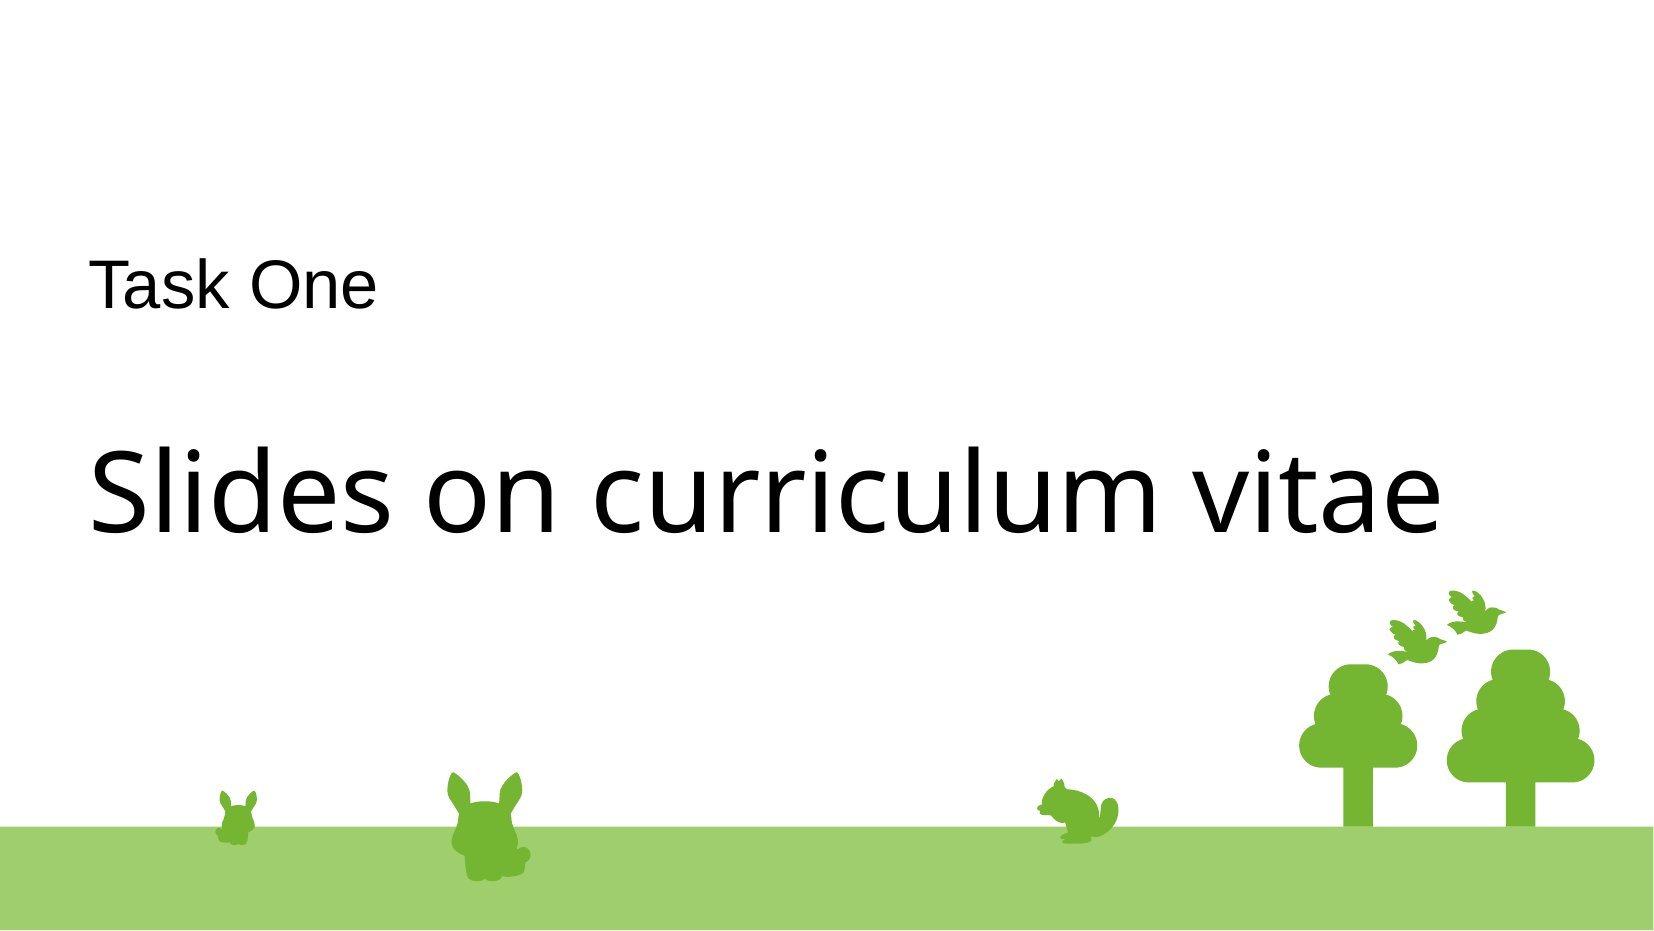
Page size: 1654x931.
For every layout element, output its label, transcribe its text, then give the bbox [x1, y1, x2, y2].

subtitle Slides on curriculum vitae [88, 206, 1565, 768]
